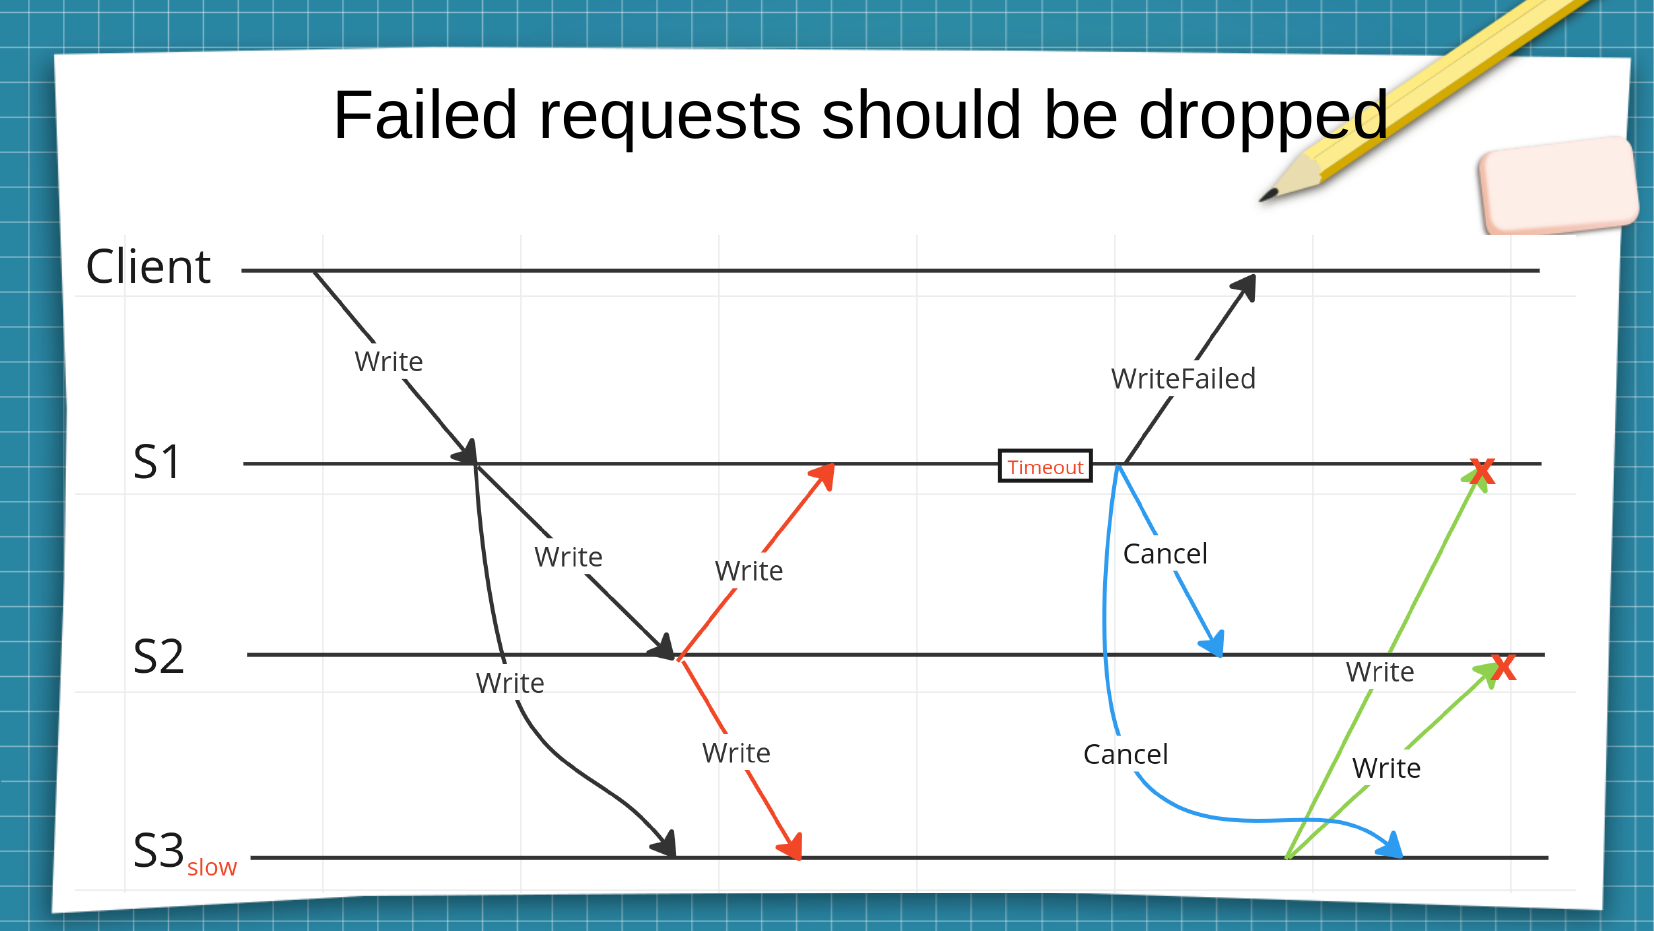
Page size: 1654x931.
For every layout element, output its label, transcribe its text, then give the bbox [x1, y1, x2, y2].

title Failed requests should be dropped [82, 37, 1571, 193]
picture [0, 0, 1654, 931]
